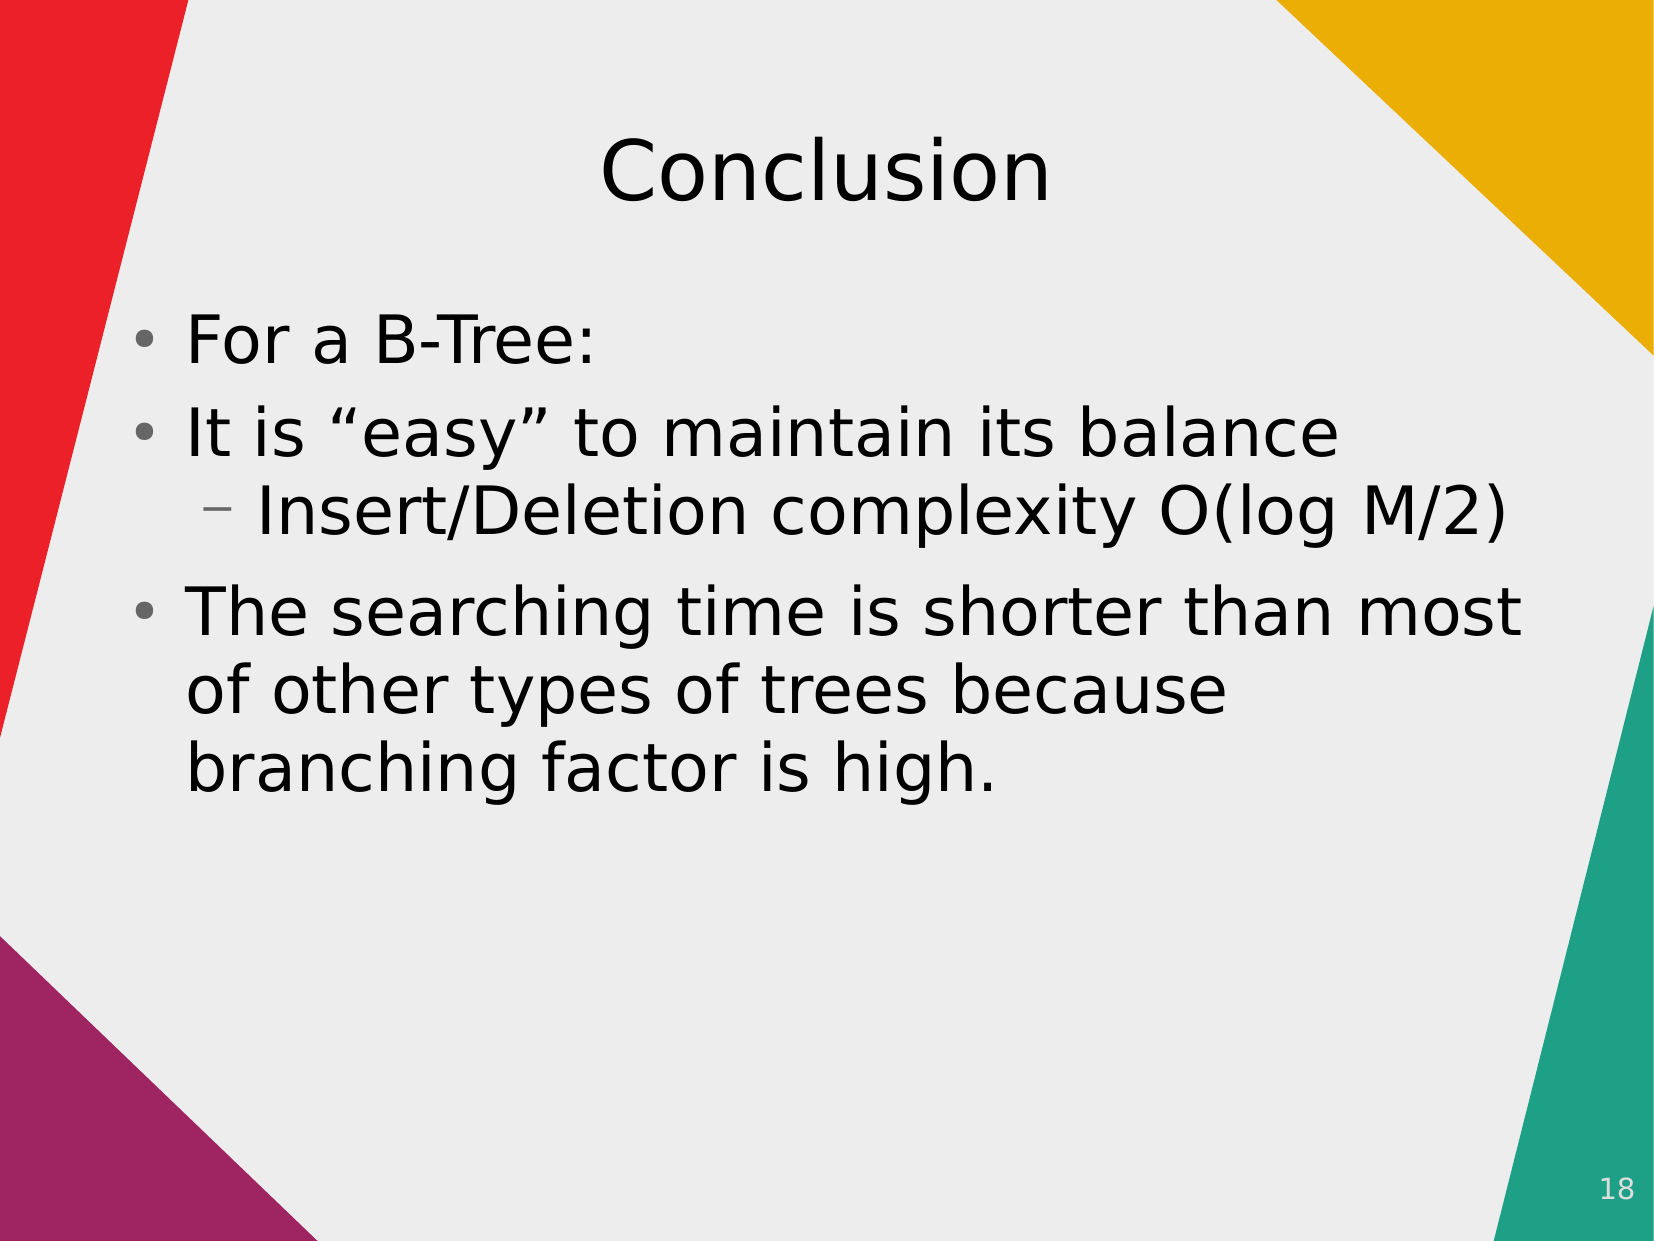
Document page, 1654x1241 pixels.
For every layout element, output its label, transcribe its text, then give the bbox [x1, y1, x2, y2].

title Conclusion [114, 73, 1539, 271]
list For a B-Tree: It is “easy” to maintain its balance Insert/Deletion complexity O(log M/2) The searching time is shorter than most of other types of trees because branching factor is high. [114, 302, 1560, 1033]
